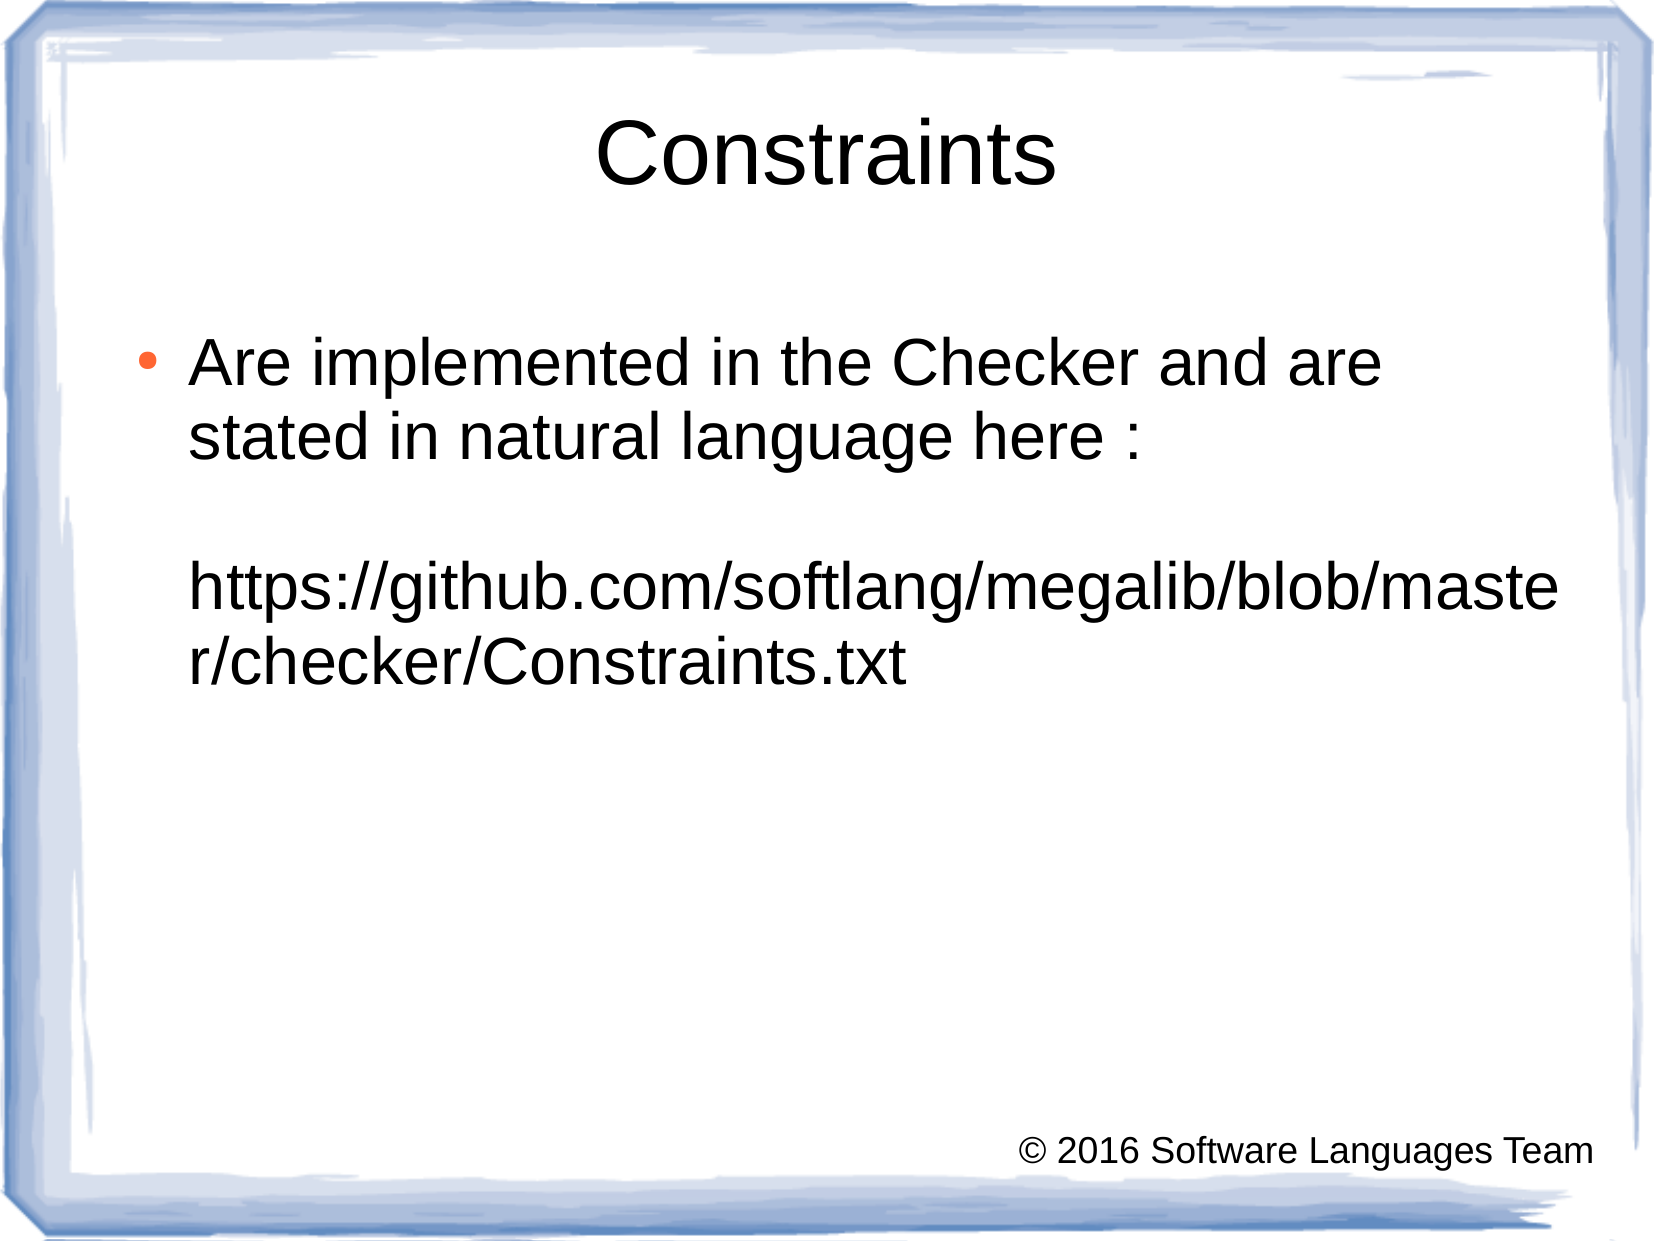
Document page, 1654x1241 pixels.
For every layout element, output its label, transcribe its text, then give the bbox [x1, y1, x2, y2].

list Are implemented in the Checker and are stated in natural language here : https://github.com/softlang/megalib/blob/master/checker/Constraints.txt [118, 324, 1571, 1004]
picture [0, 0, 1654, 1241]
title Constraints [82, 49, 1571, 257]
text_box © 2016 Software Languages Team [1003, 1122, 1625, 1182]
